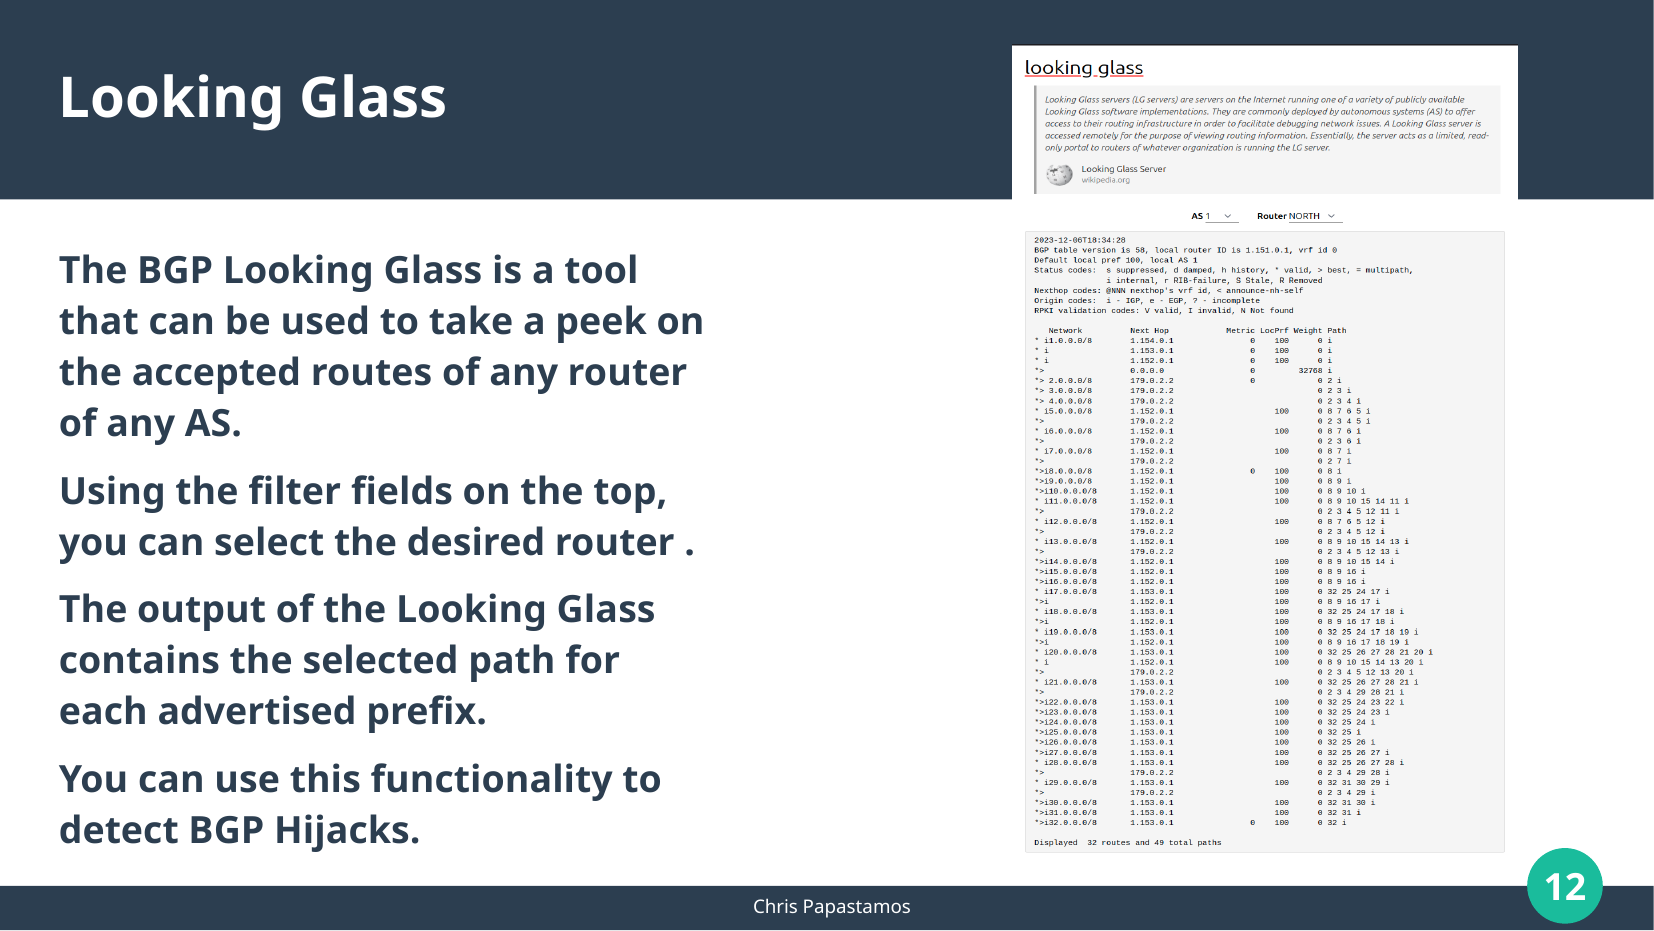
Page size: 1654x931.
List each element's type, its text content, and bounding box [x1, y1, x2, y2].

title Looking Glass [59, 37, 1595, 155]
picture [1012, 44, 1518, 863]
text_box Chris Papastamos [638, 888, 1026, 926]
list The BGP Looking Glass is a tool that can be used to take a peek on the accepted routes of any router of any AS. Using the filter fields on the top, you can select the desired router . The output of the Looking Glass contains the selected path for each advertised prefix. You can use this functionality to detect BGP Hijacks. [59, 243, 713, 864]
